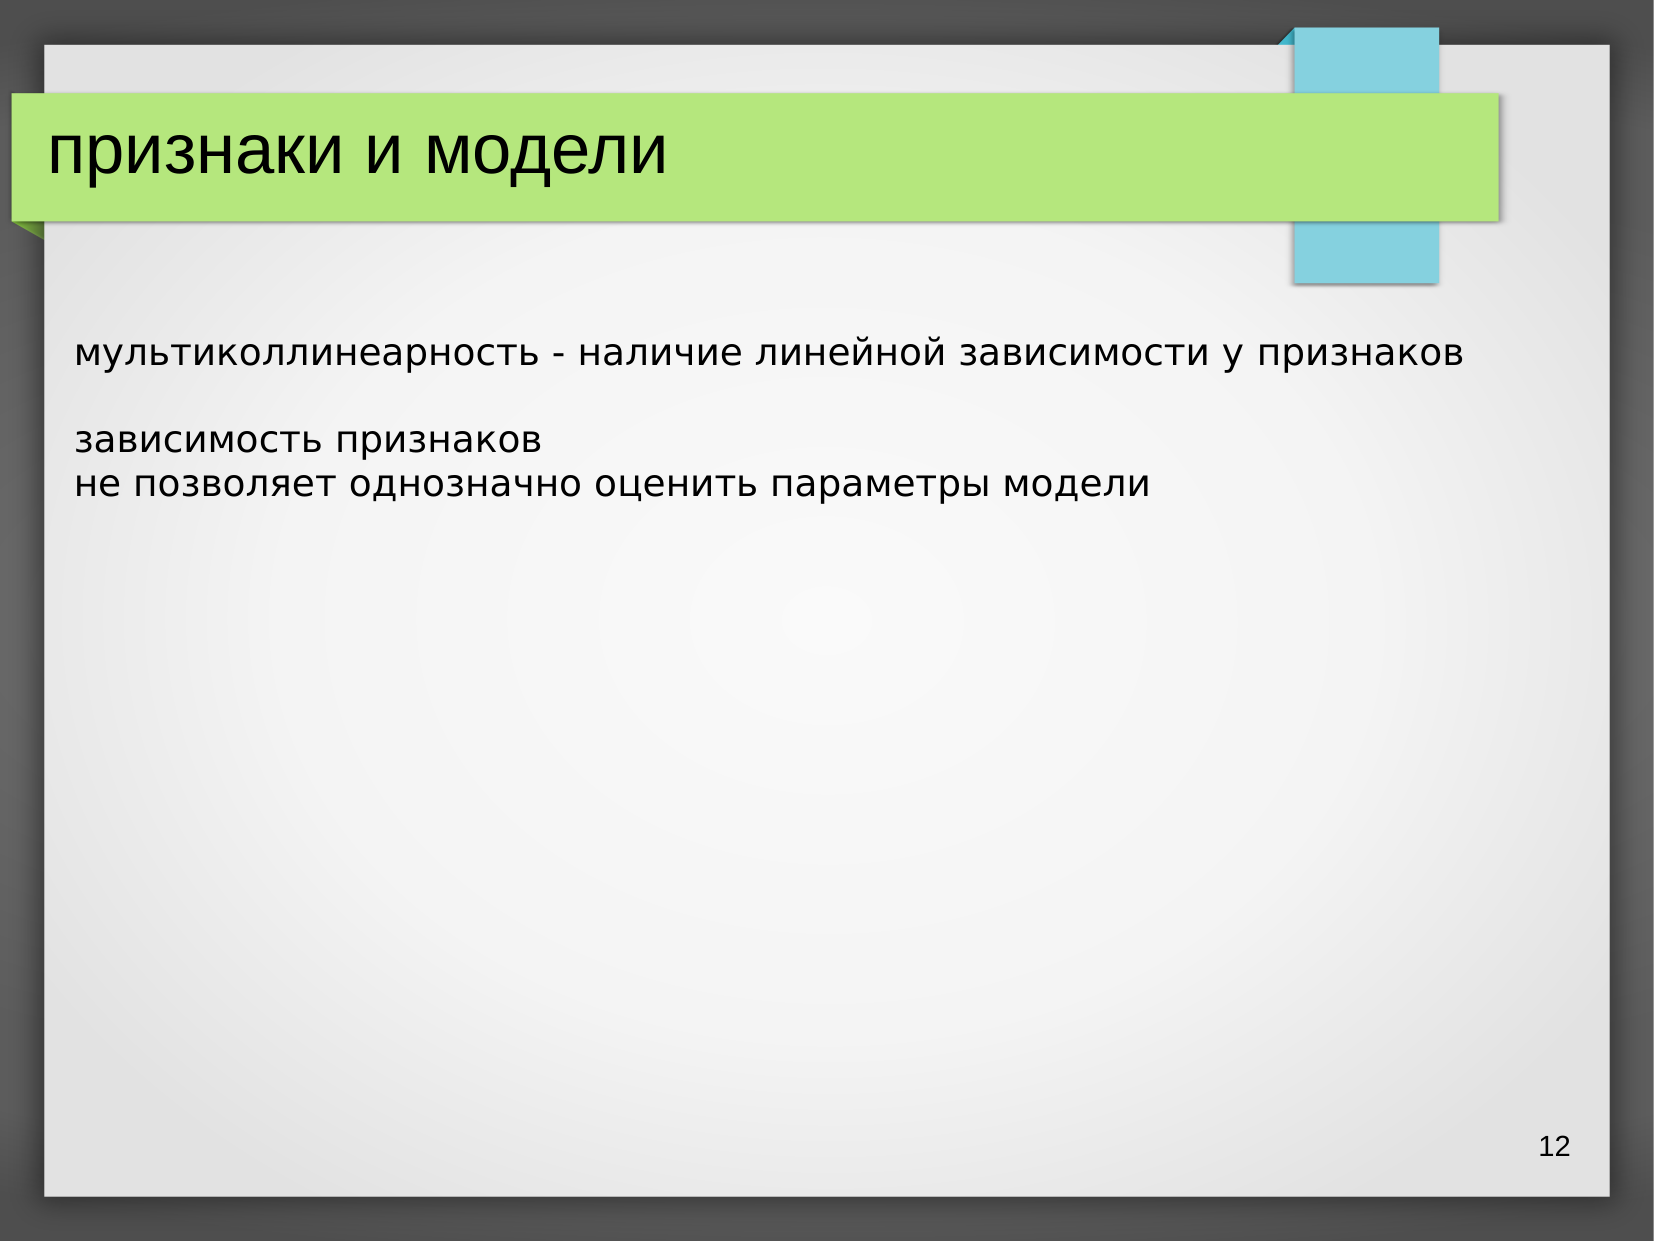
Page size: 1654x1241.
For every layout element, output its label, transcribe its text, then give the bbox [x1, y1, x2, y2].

picture [0, 0, 1654, 1241]
title признаки и модели [47, 113, 1465, 185]
text_box мультиколлинеарность - наличие линейной зависимости у признаков зависимость признаков не позволяет однозначно оценить параметры модели [59, 279, 1501, 603]
